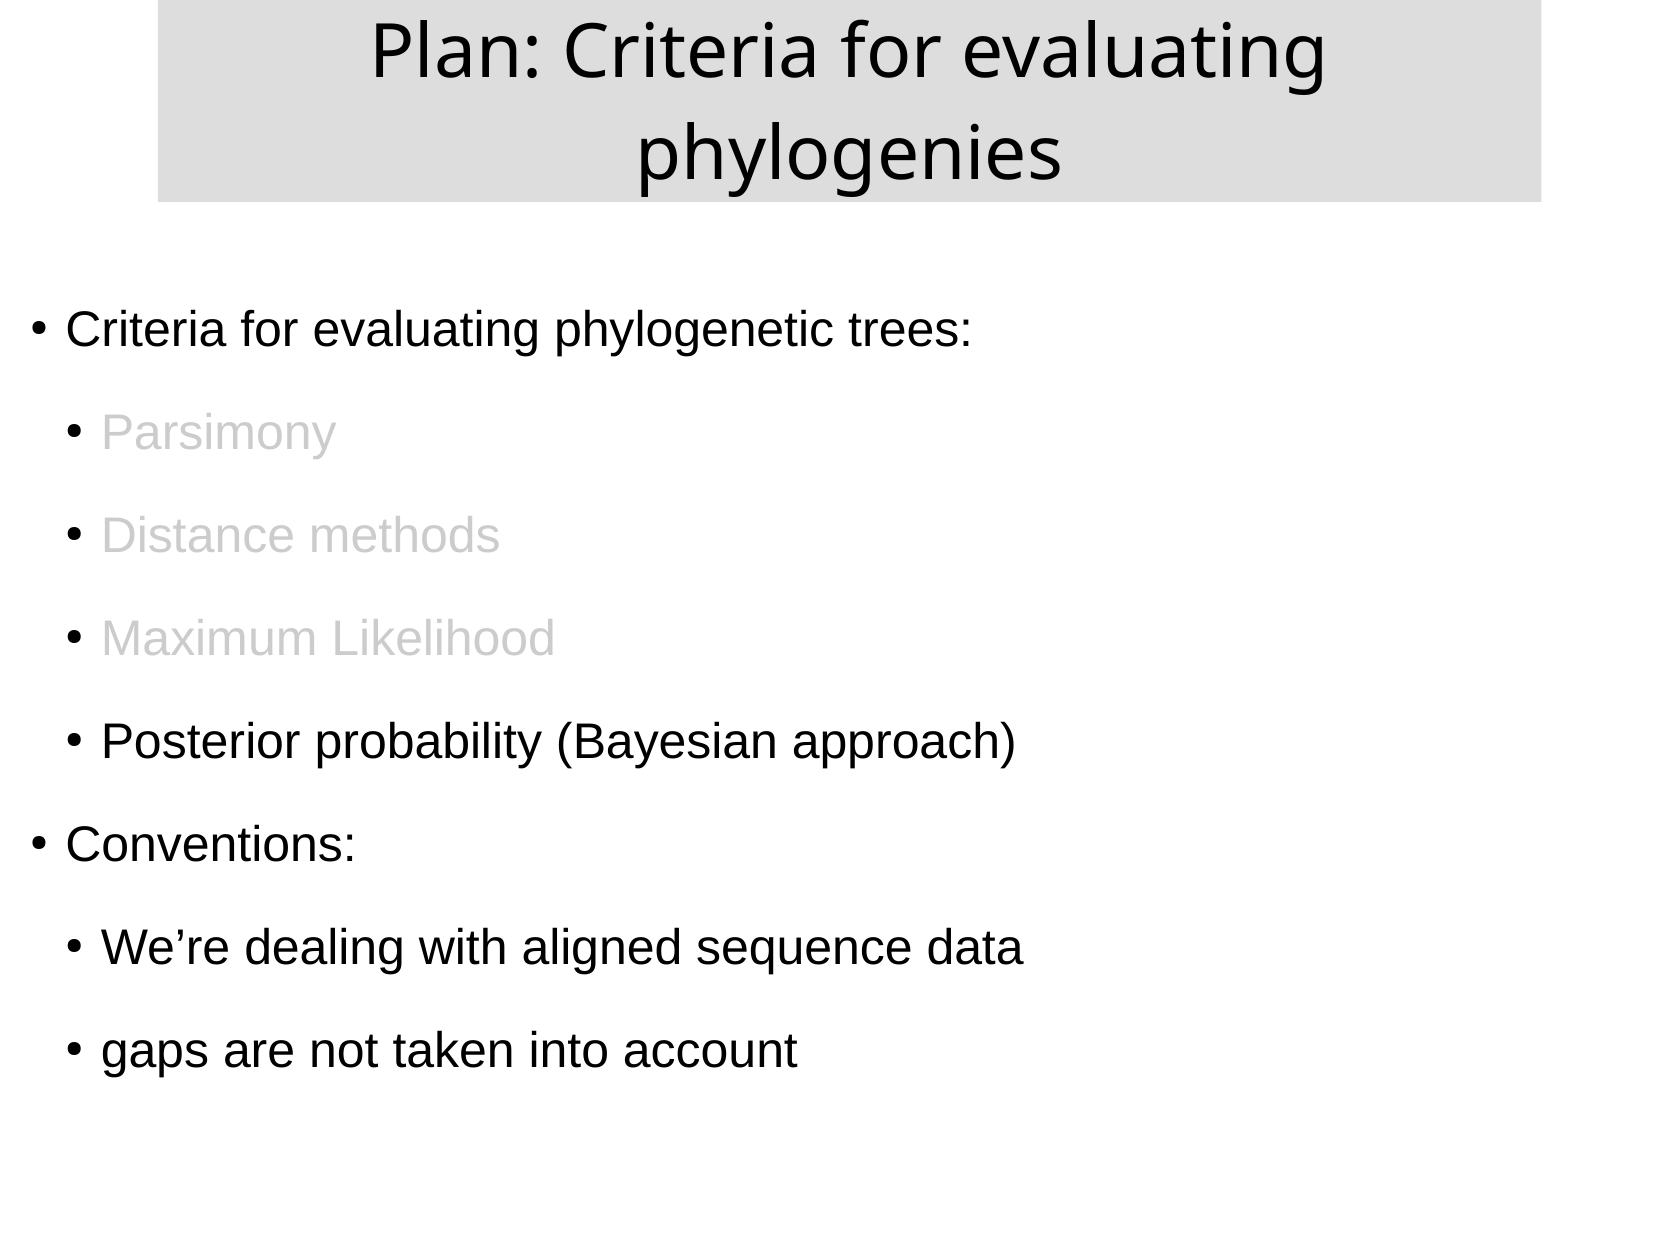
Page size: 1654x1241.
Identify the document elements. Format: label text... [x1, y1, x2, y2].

title Plan: Criteria for evaluating phylogenies [157, 42, 1542, 157]
subtitle Criteria for evaluating phylogenetic trees: Parsimony Distance methods Maximum Likelihood Posterior probability (Bayesian approach) Conventions: We’re dealing with aligned sequence data gaps are not taken into account [30, 250, 1636, 1129]
